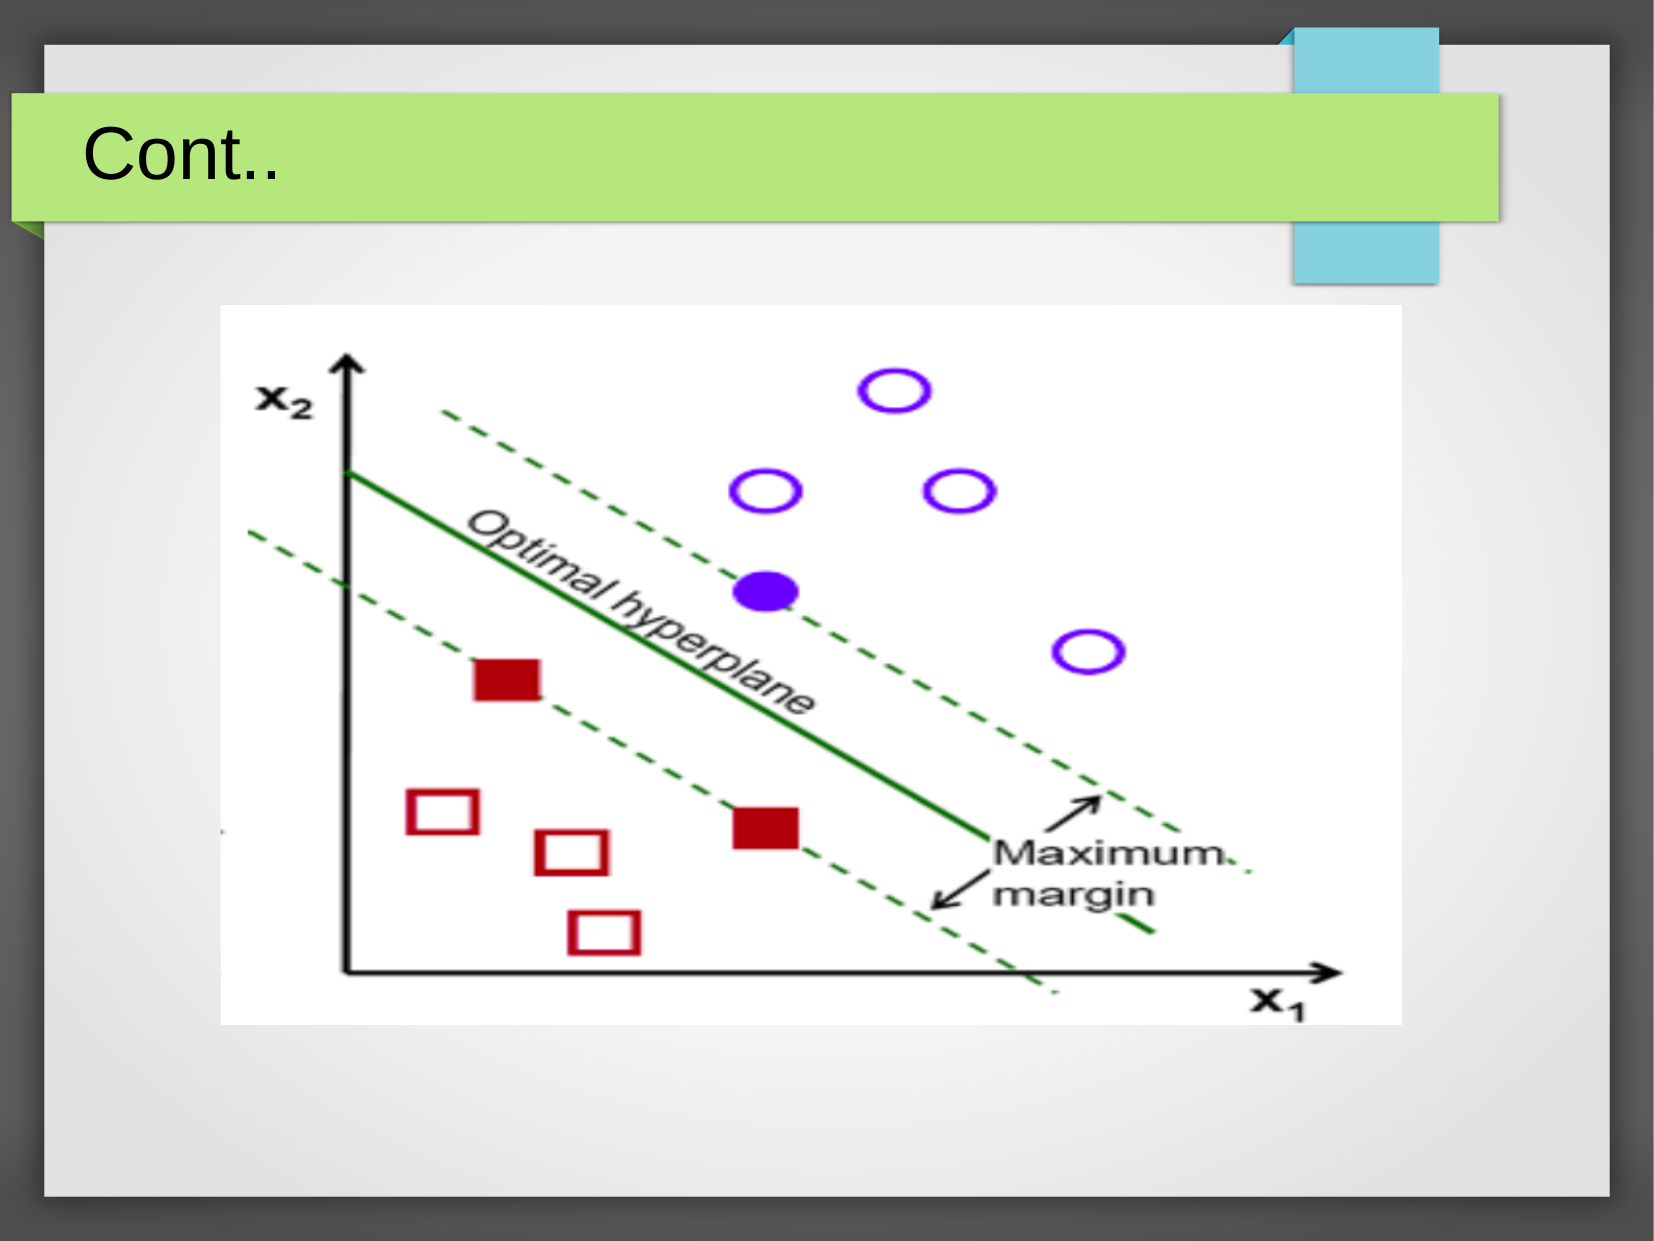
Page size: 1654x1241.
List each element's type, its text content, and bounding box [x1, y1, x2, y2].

picture [0, 0, 1654, 1241]
title Cont.. [82, 94, 1264, 213]
